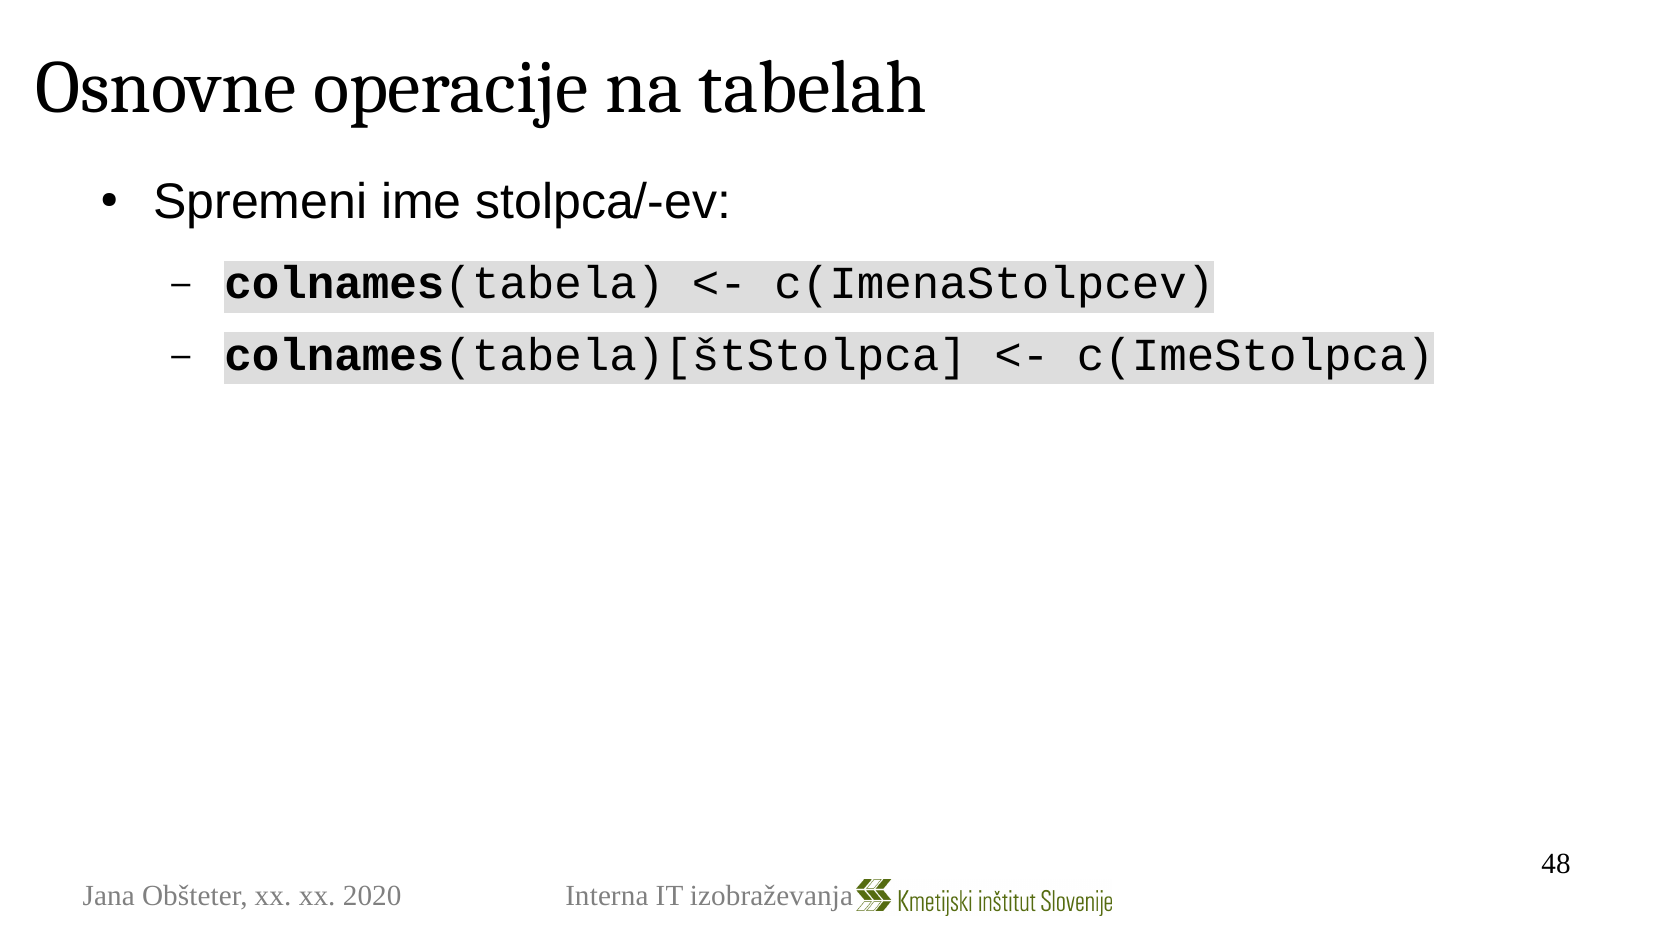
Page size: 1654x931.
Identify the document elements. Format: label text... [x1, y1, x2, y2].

picture [856, 879, 1112, 916]
title Osnovne operacije na tabelah [35, 21, 1524, 154]
list Spremeni ime stolpca/-ev: colnames(tabela) <- c(ImenaStolpcev) colnames(tabela)[štStolpca] <- c(ImeStolpca) [82, 165, 1642, 827]
